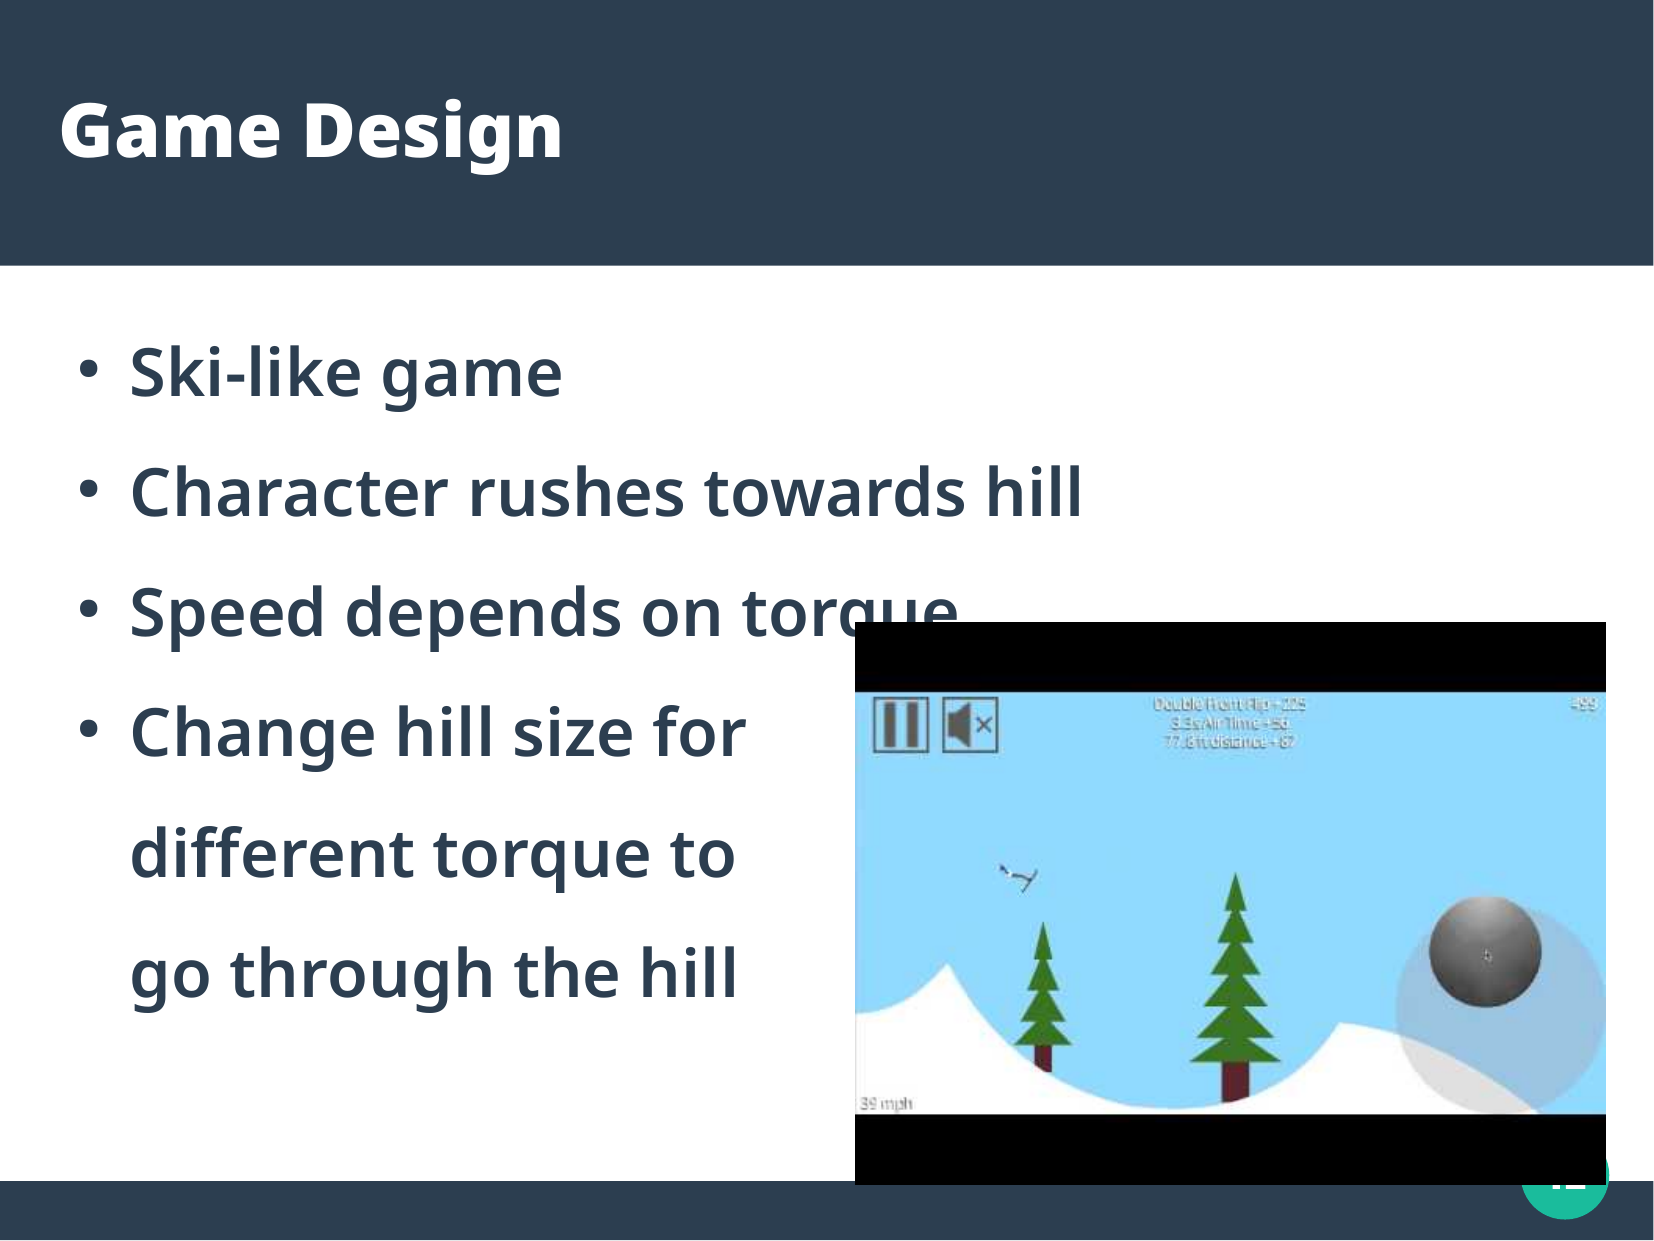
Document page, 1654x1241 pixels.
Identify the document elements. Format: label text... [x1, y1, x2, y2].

picture [855, 622, 1606, 1186]
title Game Design [59, 49, 1595, 207]
list Ski-like game Character rushes towards hill Speed depends on torque Change hill size for different torque to go through the hill [59, 324, 1595, 1152]
